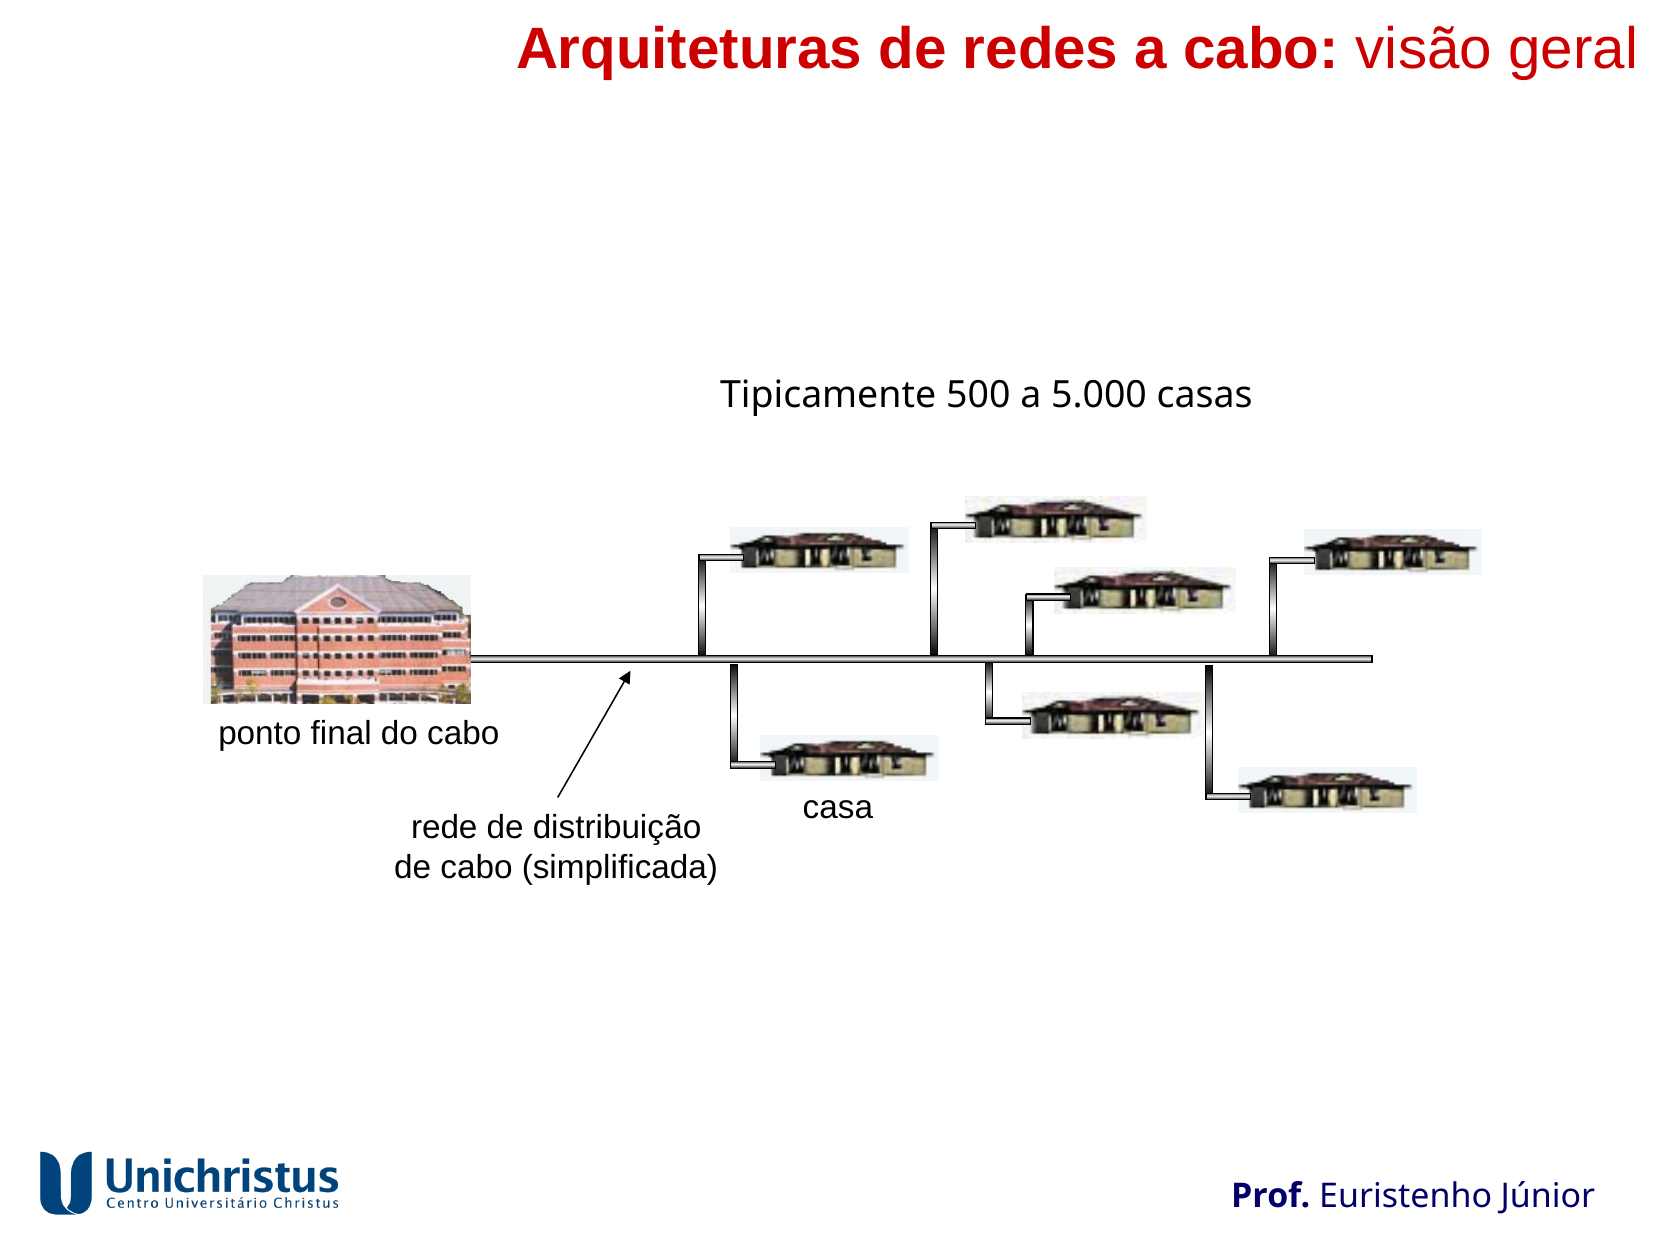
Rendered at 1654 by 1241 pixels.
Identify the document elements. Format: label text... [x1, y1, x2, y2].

text_box ponto final do cabo [203, 704, 515, 760]
text_box Tipicamente 500 a 5.000 casas [705, 362, 1269, 423]
picture [1238, 767, 1417, 813]
text_box Prof. Euristenho Júnior [1216, 1163, 1654, 1224]
text_box Arquiteturas de redes a cabo: visão geral [501, 8, 1654, 95]
picture [760, 735, 939, 782]
text_box casa [788, 777, 889, 833]
picture [203, 575, 471, 704]
picture [1022, 692, 1204, 739]
text_box [471, 522, 1373, 725]
text_box rede de distribuição de cabo (simplificada) [379, 797, 734, 894]
picture [1054, 567, 1236, 614]
text_box [1205, 665, 1251, 800]
text_box [730, 664, 776, 769]
picture [35, 1148, 343, 1217]
picture [1304, 529, 1482, 575]
picture [965, 496, 1147, 543]
picture [730, 527, 909, 573]
